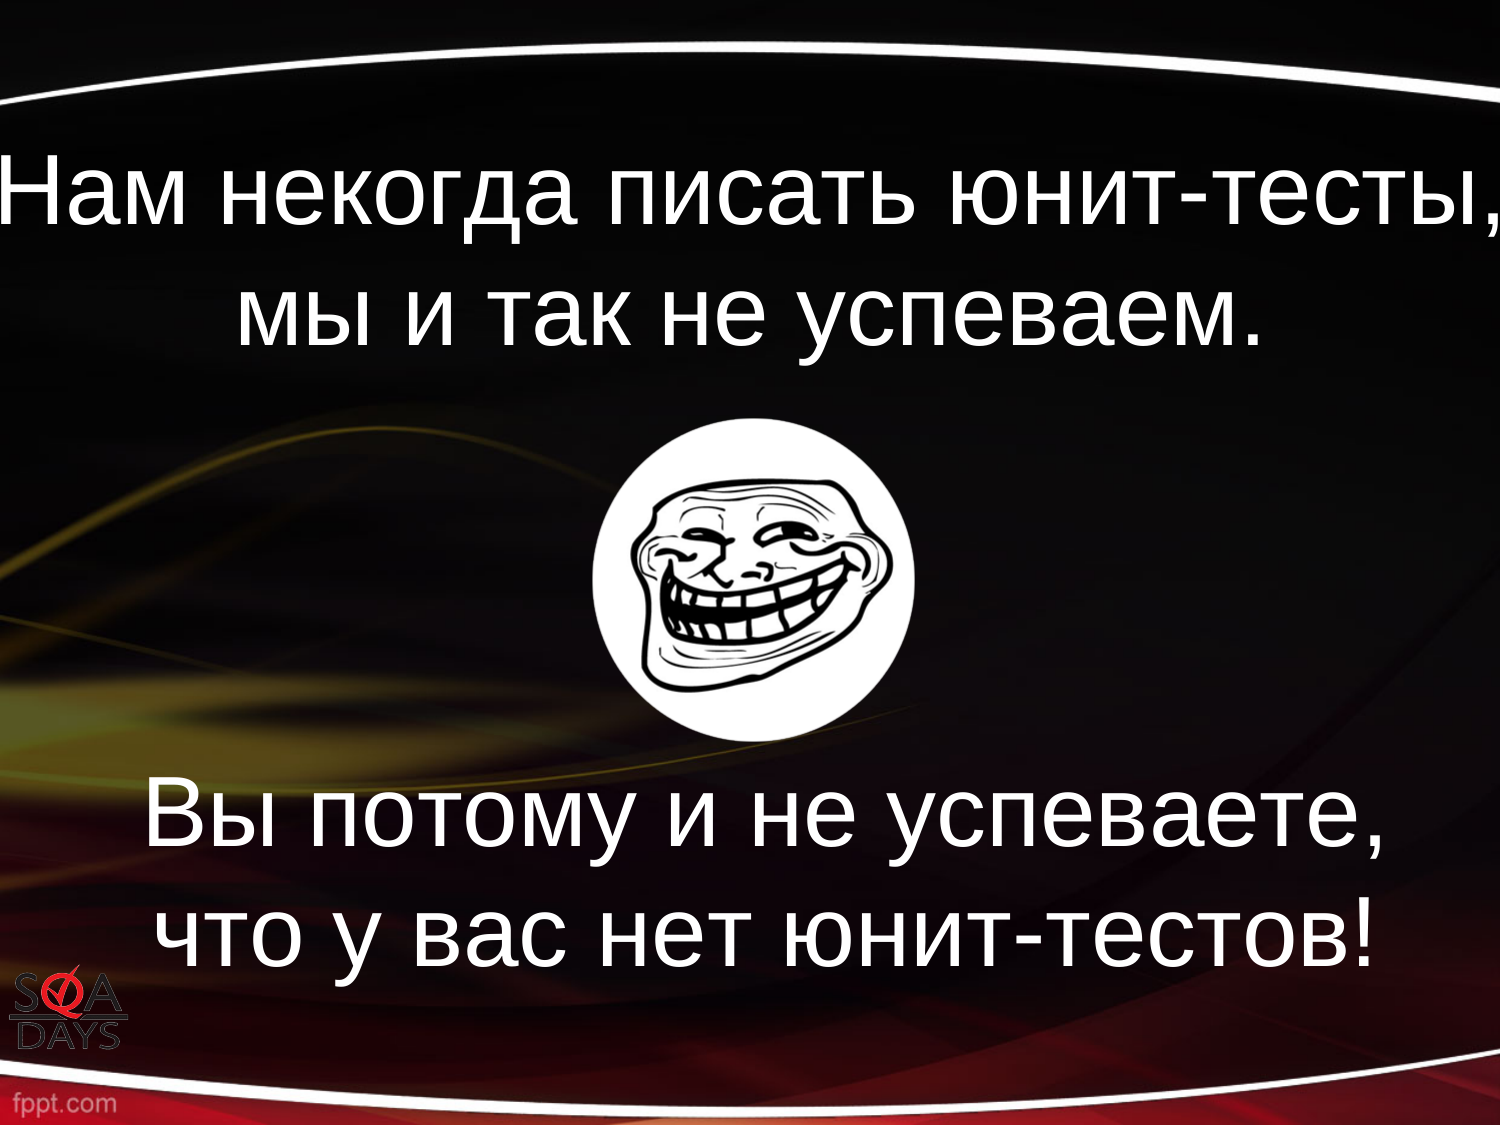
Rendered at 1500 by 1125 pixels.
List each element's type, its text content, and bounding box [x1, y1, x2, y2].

list Нам некогда писать юнит-тесты, мы и так не успеваем. [0, 70, 1500, 421]
list Вы потому и не успеваете, что у вас нет юнит-тестов! [74, 671, 1401, 1062]
picture [0, 273, 1500, 1125]
picture [0, 0, 1500, 70]
